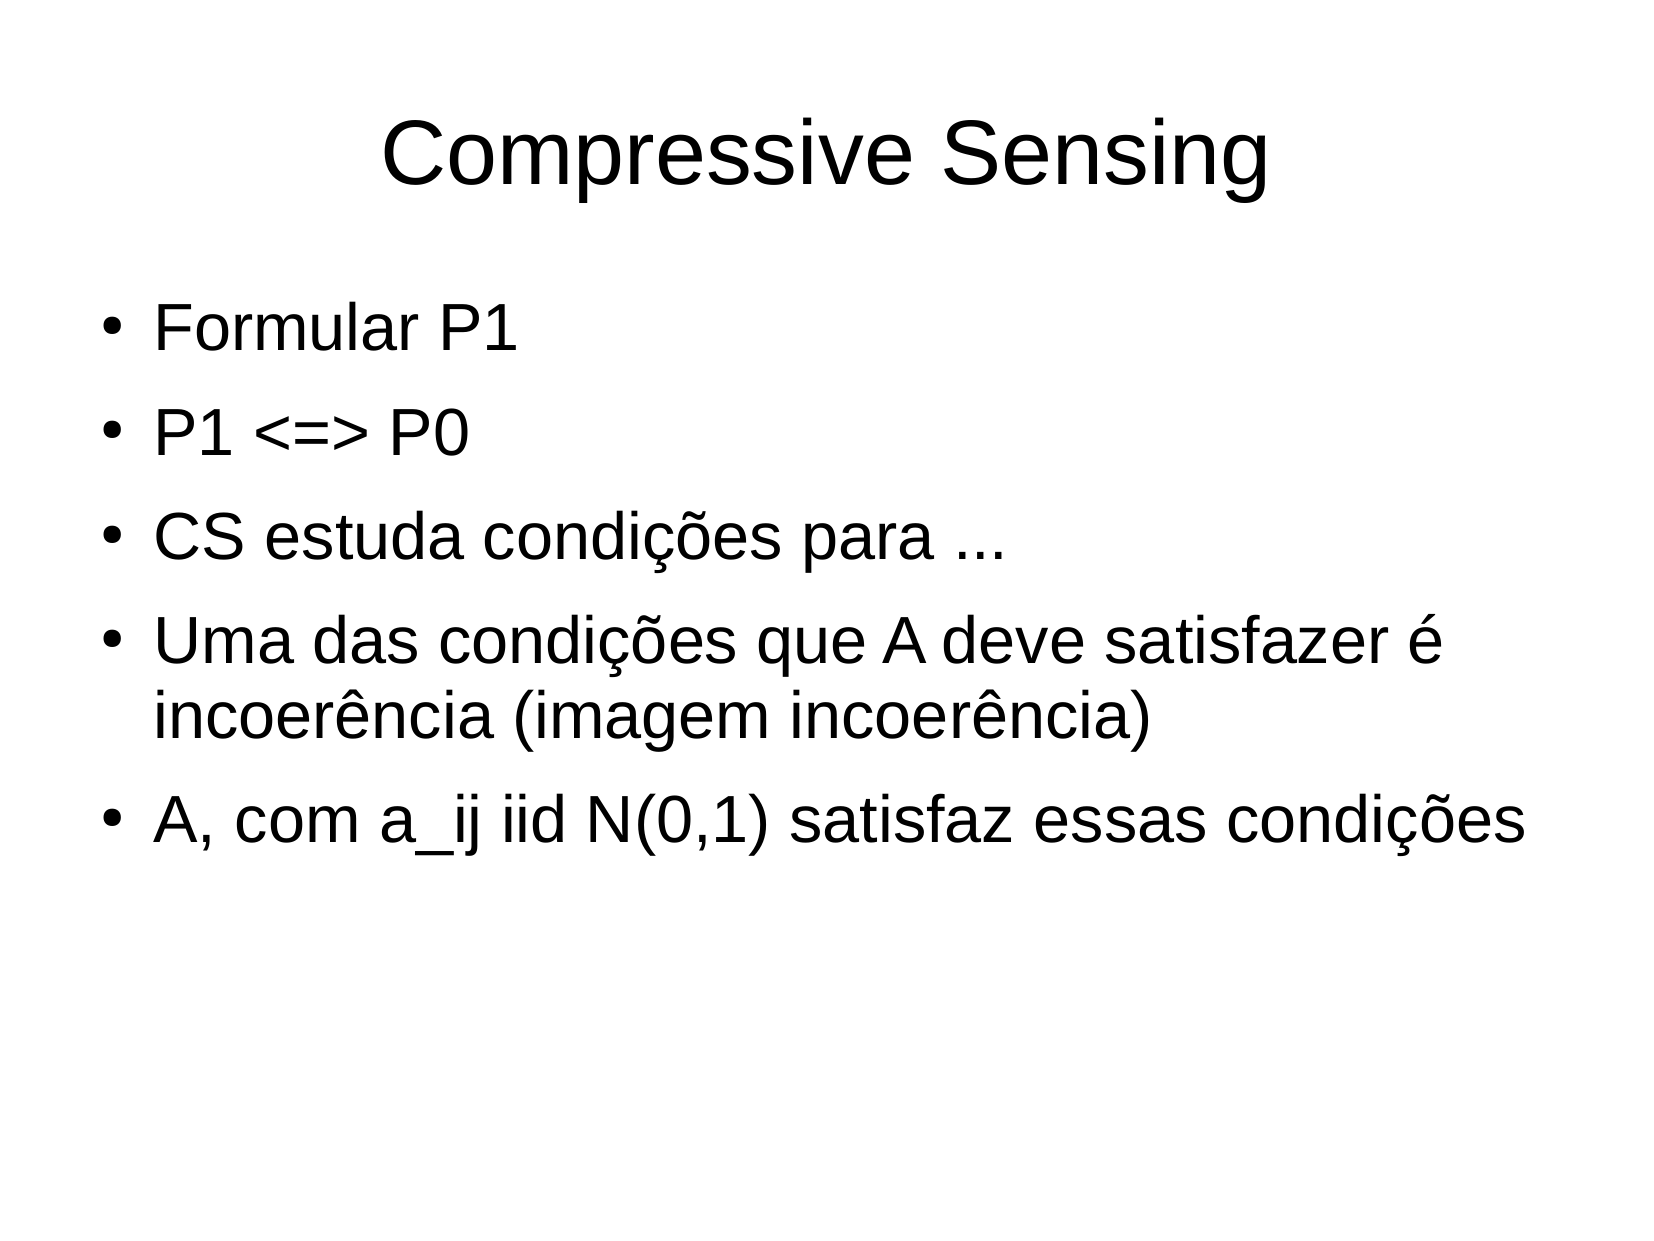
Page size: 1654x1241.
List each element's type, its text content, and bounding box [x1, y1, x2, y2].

title Compressive Sensing [82, 49, 1571, 257]
list Formular P1 P1 <=> P0 CS estuda condições para ... Uma das condições que A deve satisfazer é incoerência (imagem incoerência) A, com a_ij iid N(0,1) satisfaz essas condições [82, 290, 1571, 1109]
